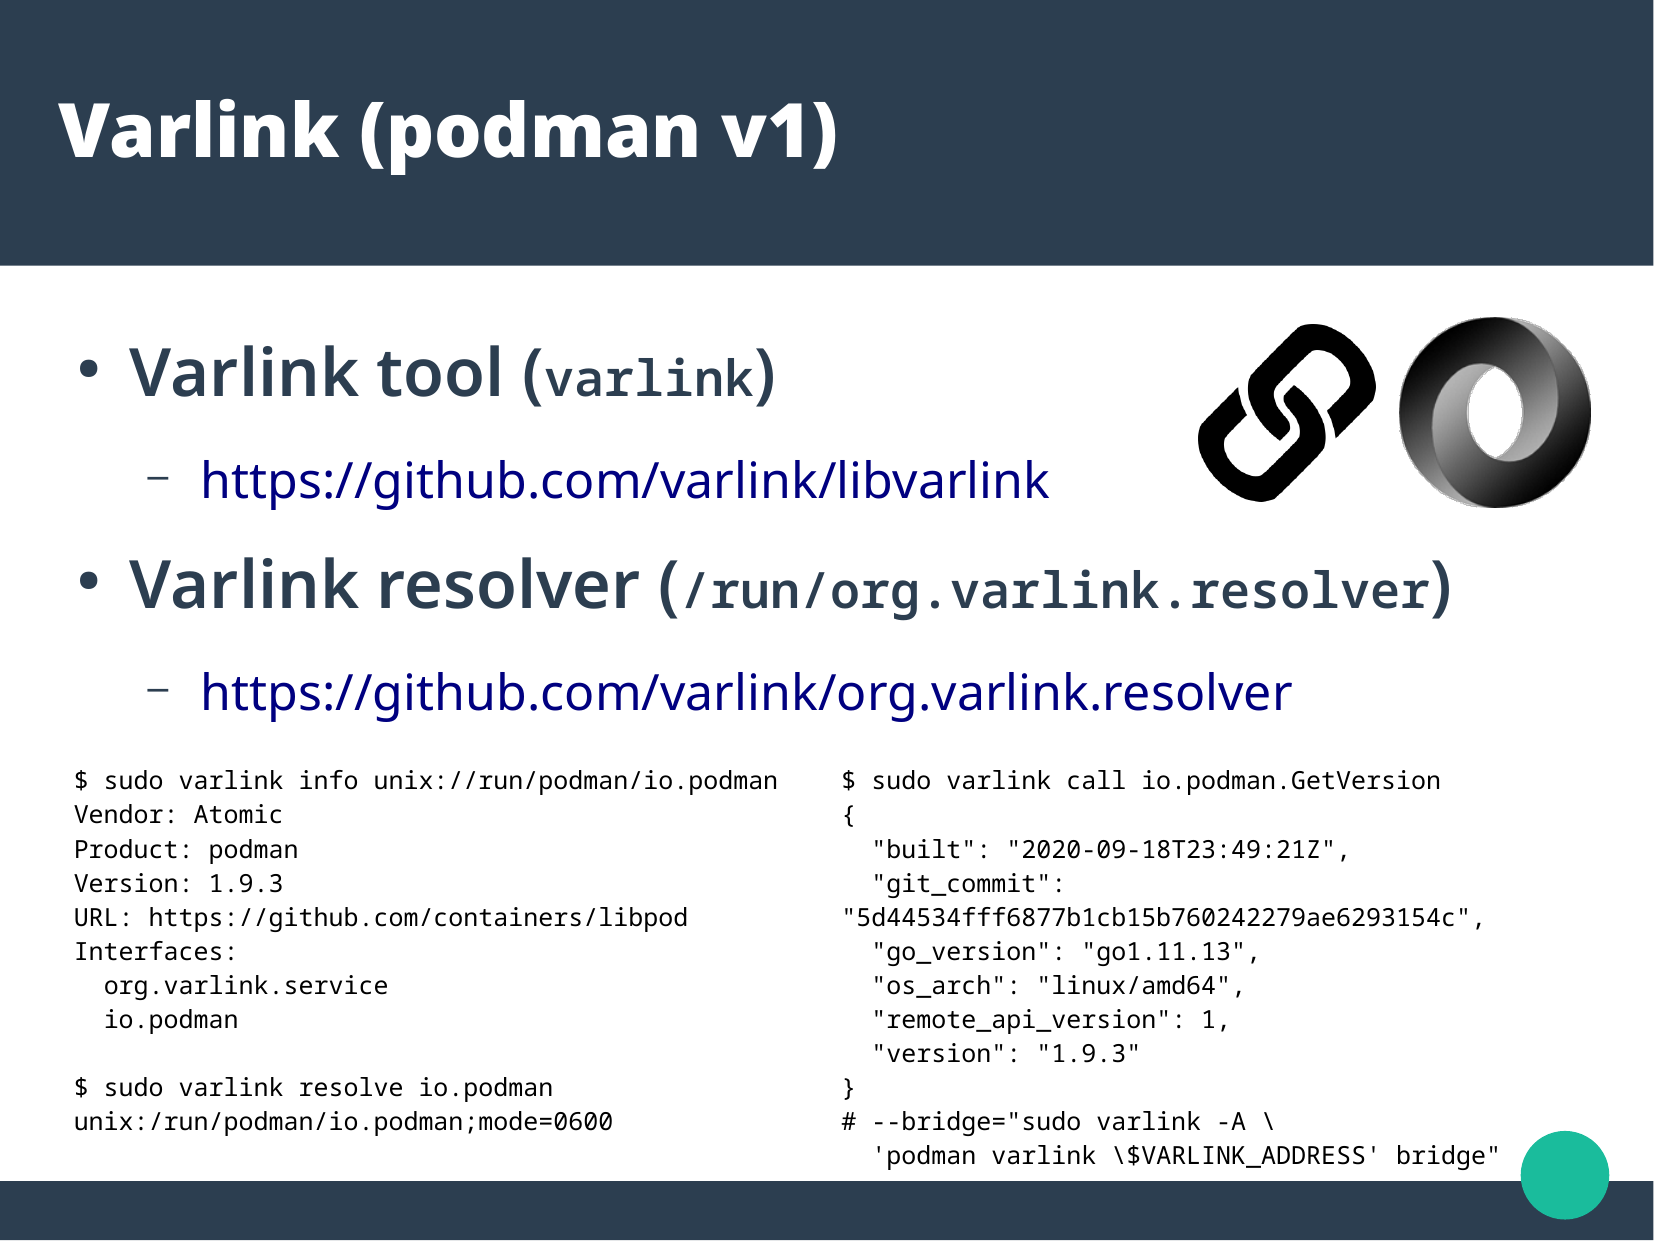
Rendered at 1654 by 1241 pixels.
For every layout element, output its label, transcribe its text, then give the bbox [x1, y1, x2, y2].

text_box $ sudo varlink info unix://run/podman/io.podman Vendor: Atomic Product: podman Version: 1.9.3 URL: https://github.com/containers/libpod Interfaces: org.varlink.service io.podman $ sudo varlink resolve io.podman unix:/run/podman/io.podman;mode=0600 [59, 755, 815, 1152]
text_box $ sudo varlink call io.podman.GetVersion { "built": "2020-09-18T23:49:21Z", "git_commit": "5d44534fff6877b1cb15b760242279ae6293154c", "go_version": "go1.11.13", "os_arch": "linux/amd64", "remote_api_version": 1, "version": "1.9.3" } # --bridge="sudo varlink -A \ 'podman varlink \$VARLINK_ADDRESS' bridge" [826, 755, 1595, 1146]
list Varlink tool (varlink) https://github.com/varlink/libvarlink Varlink resolver (/run/org.varlink.resolver) https://github.com/varlink/org.varlink.resolver [59, 324, 1595, 1152]
title Varlink (podman v1) [59, 49, 1595, 207]
picture [1191, 317, 1382, 508]
picture [1399, 317, 1591, 508]
